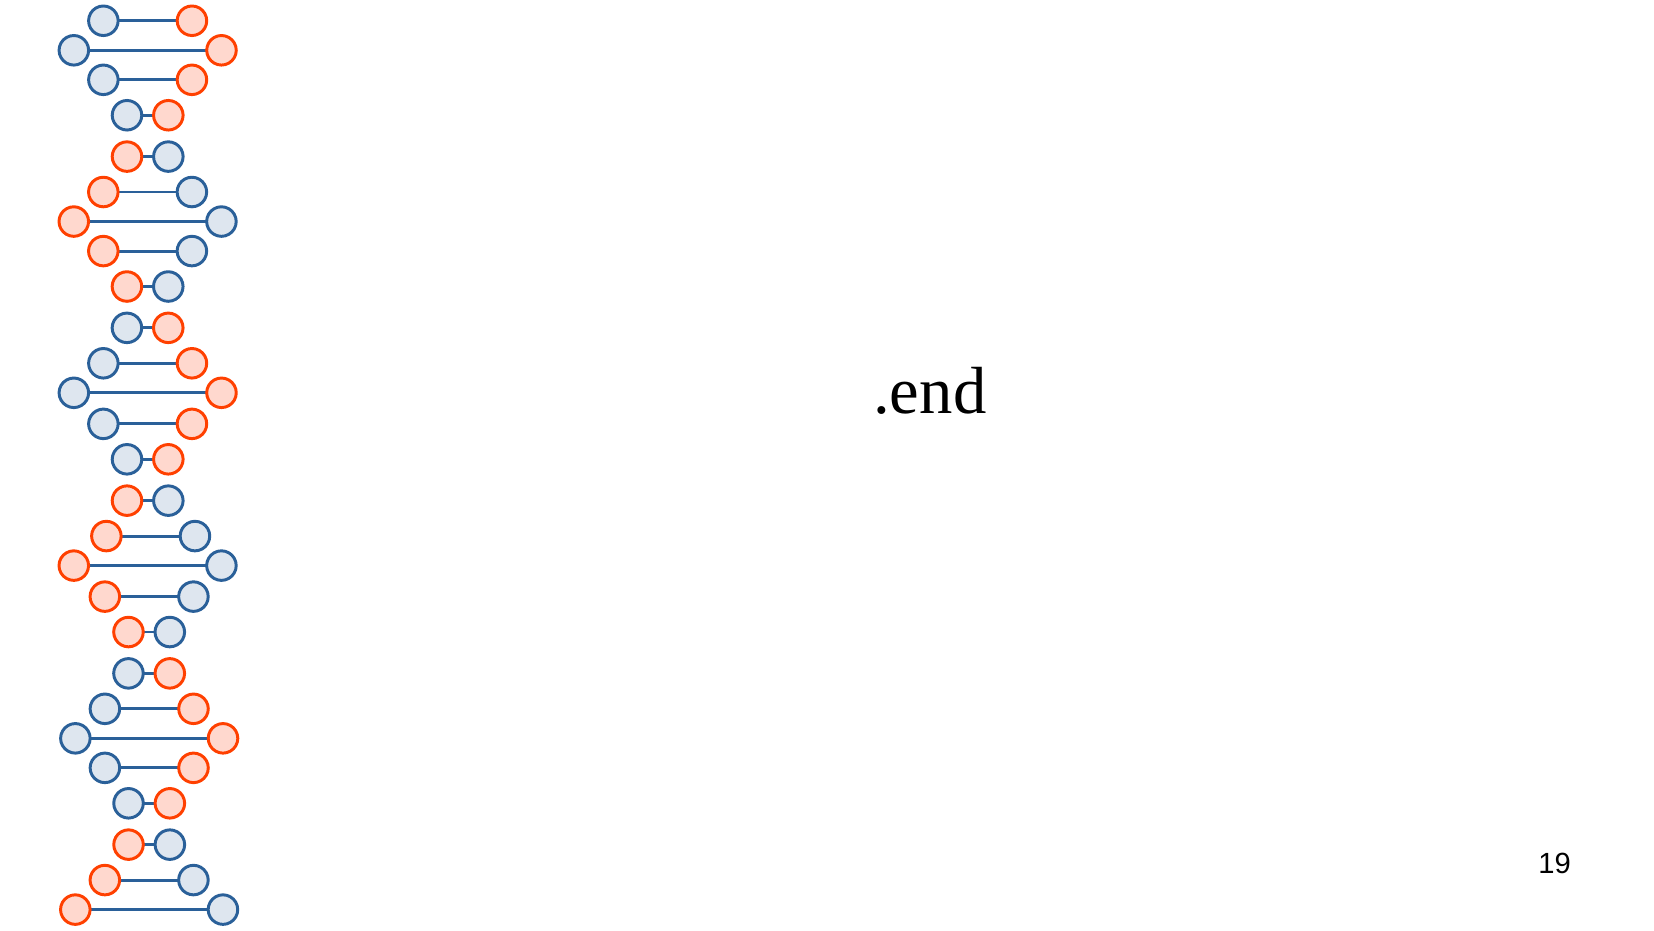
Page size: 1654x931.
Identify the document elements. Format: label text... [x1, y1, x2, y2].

subtitle .end [265, 35, 1595, 748]
